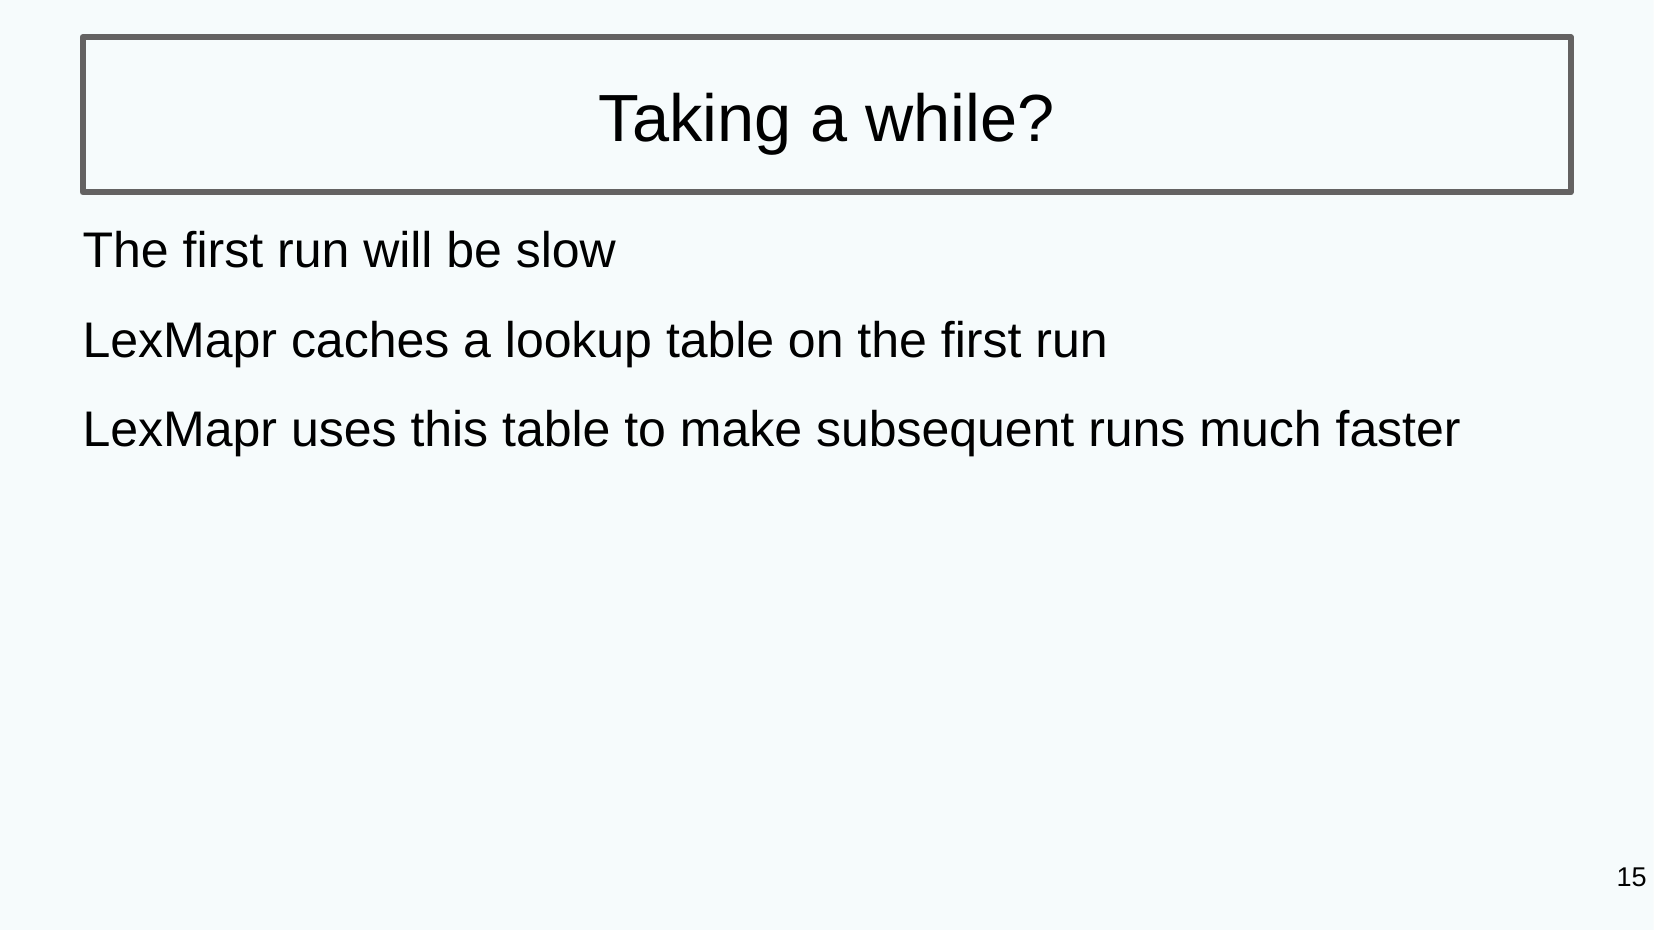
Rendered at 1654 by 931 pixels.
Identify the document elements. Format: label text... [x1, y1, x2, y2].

text_box Taking a while? [82, 37, 1571, 193]
text_box The first run will be slow LexMapr caches a lookup table on the first run LexMapr uses this table to make subsequent runs much faster [82, 217, 1571, 757]
slide_number <number> [1547, 859, 1647, 931]
